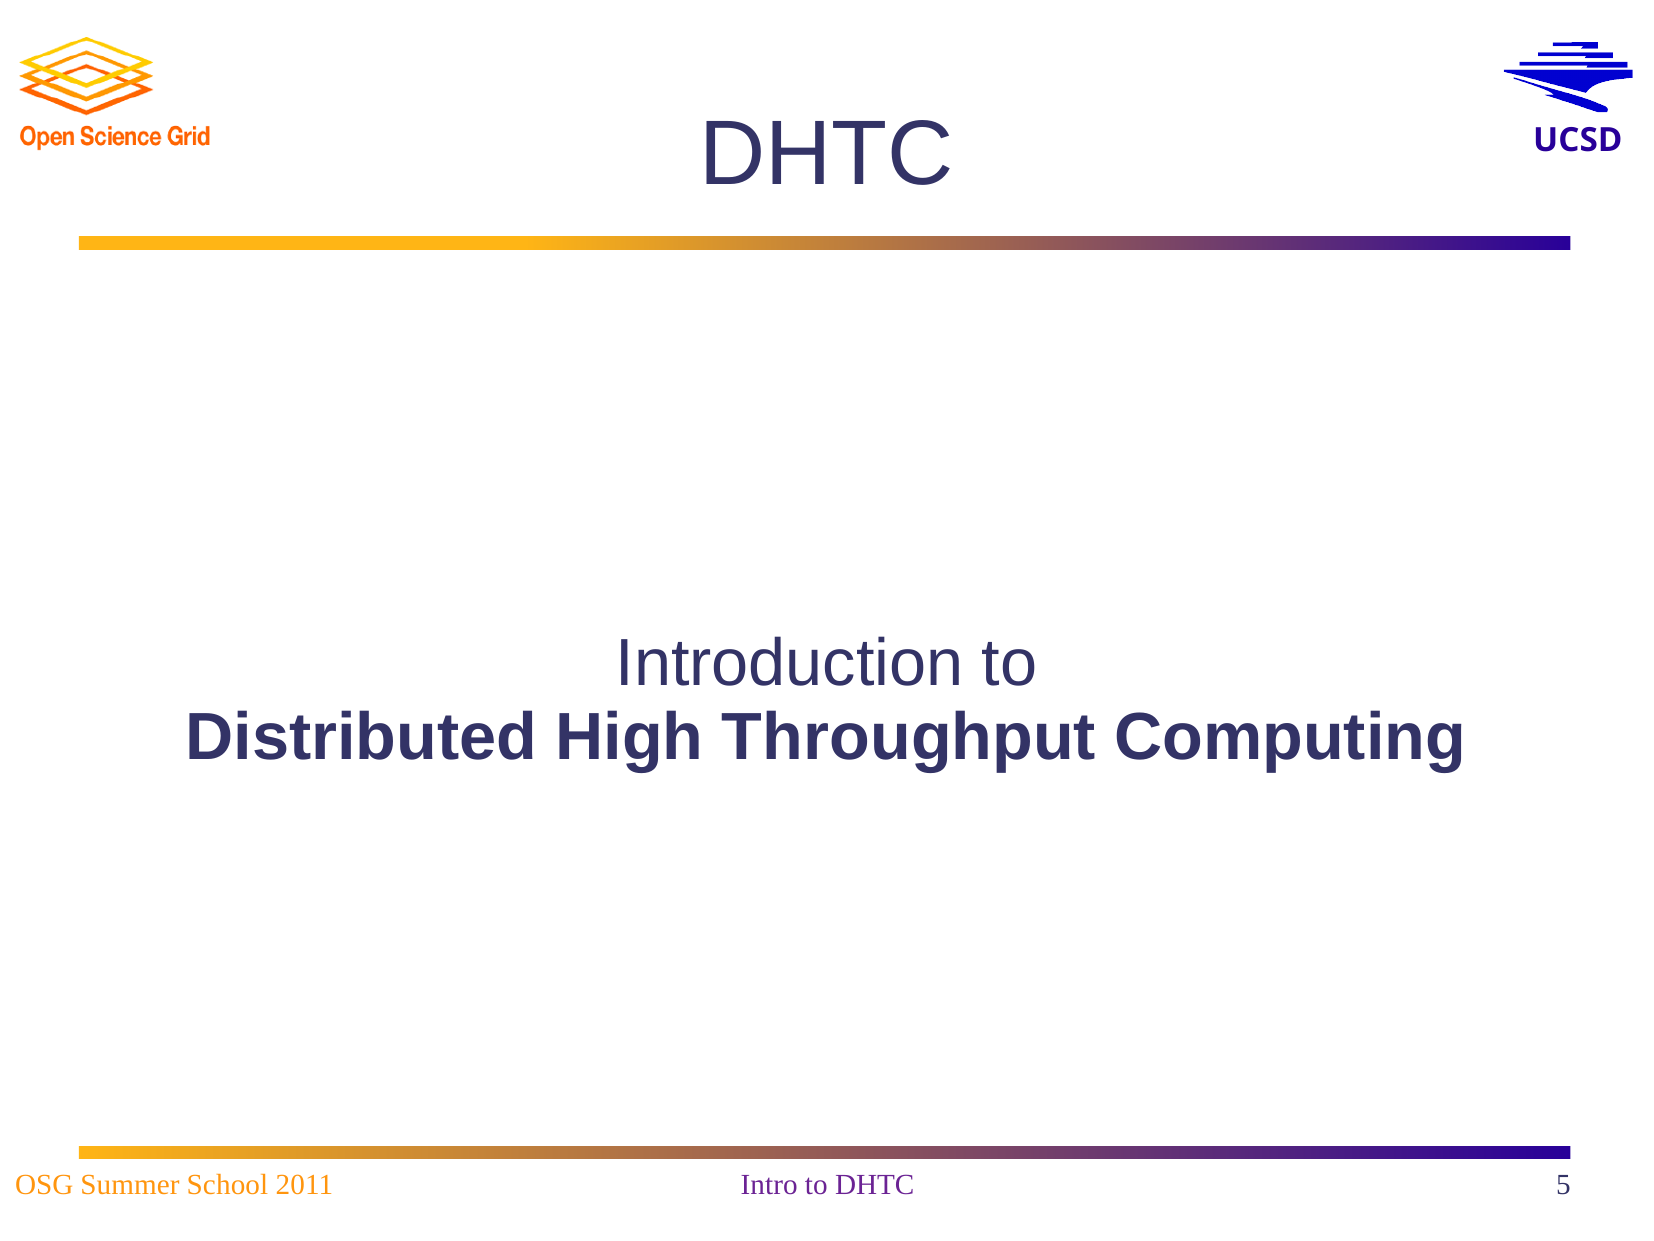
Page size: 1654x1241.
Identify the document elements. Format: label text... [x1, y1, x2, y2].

picture [1495, 42, 1637, 118]
picture [0, 14, 229, 167]
title DHTC [82, 49, 1571, 257]
subtitle Introduction to Distributed High Throughput Computing [82, 290, 1571, 1109]
